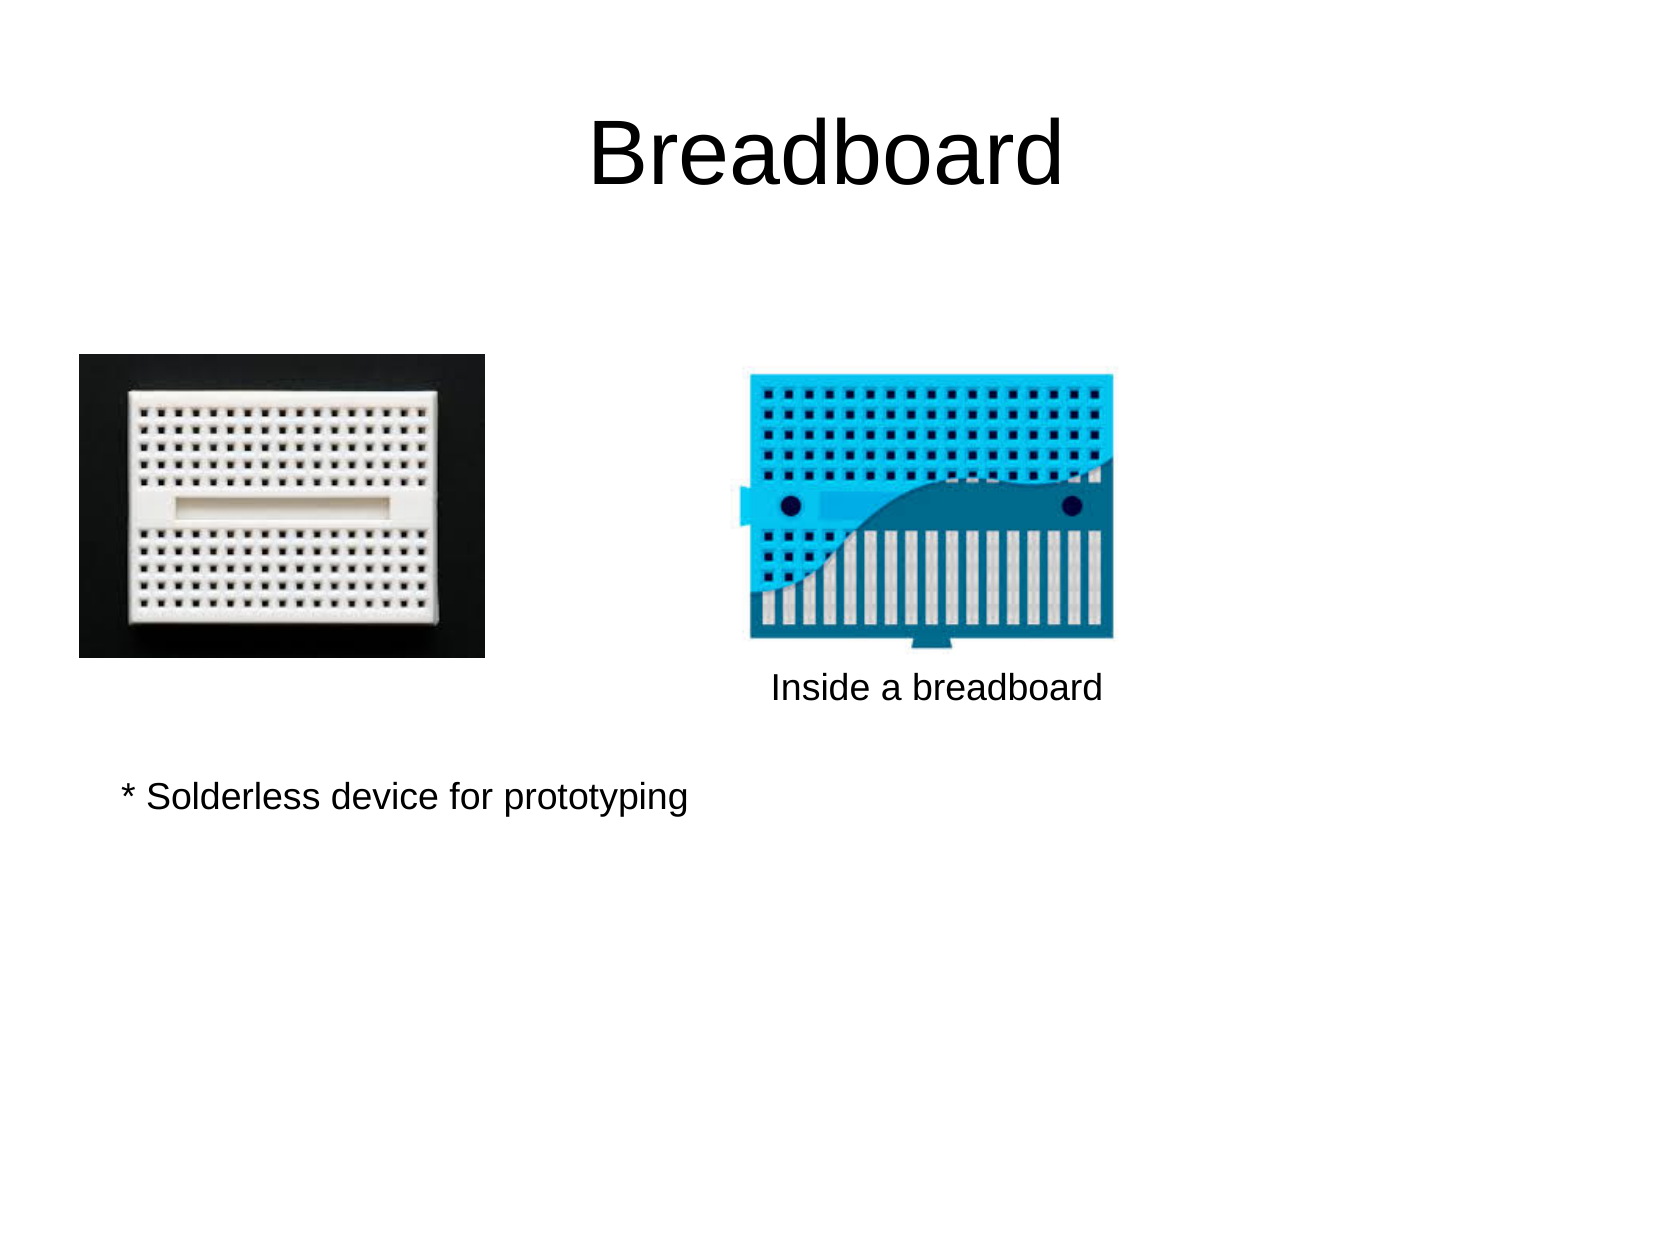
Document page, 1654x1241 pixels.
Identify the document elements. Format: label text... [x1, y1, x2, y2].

text_box Inside a breadboard [755, 658, 1158, 716]
picture [79, 354, 485, 658]
title Breadboard [82, 49, 1571, 257]
text_box * Solderless device for prototyping [106, 767, 851, 866]
picture [730, 354, 1134, 659]
